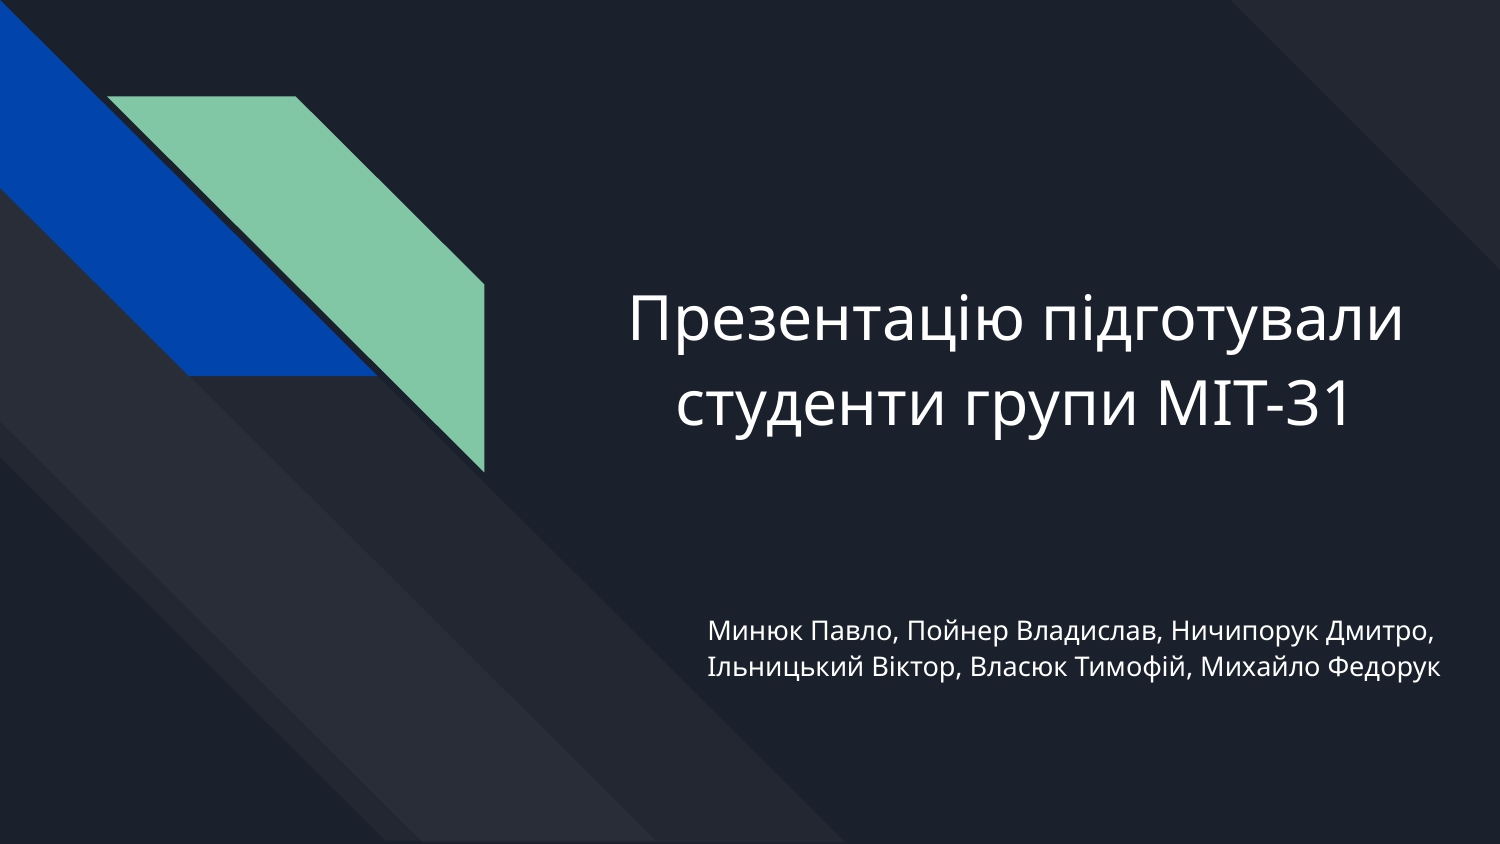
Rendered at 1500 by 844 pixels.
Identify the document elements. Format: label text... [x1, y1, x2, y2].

subtitle Минюк Павло, Пойнер Владислав, Ничипорук Дмитро, Ільницький Віктор, Власюк Тимофій, Михайло Федорук [692, 596, 1486, 730]
title Презентацію підготували студенти групи МІТ-31 [580, 258, 1454, 516]
